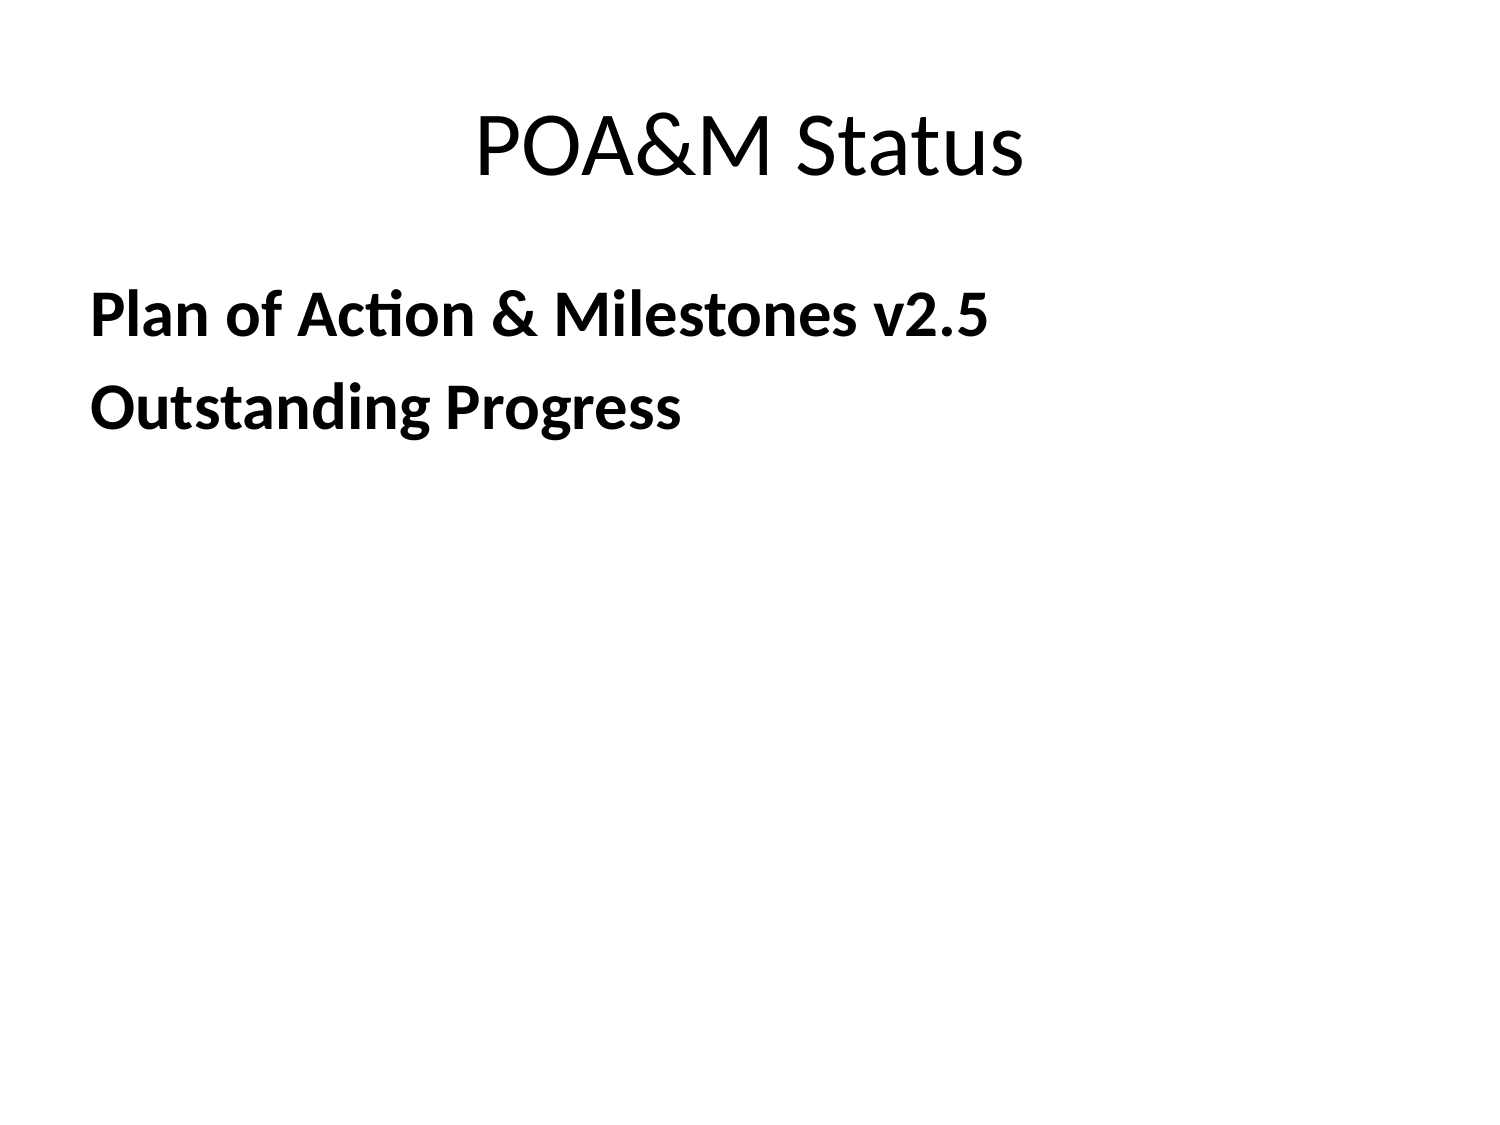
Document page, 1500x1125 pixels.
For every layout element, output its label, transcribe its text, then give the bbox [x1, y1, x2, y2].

title POA&M Status [75, 45, 1425, 233]
list Plan of Action & Milestones v2.5 Outstanding Progress [75, 262, 1425, 1005]
